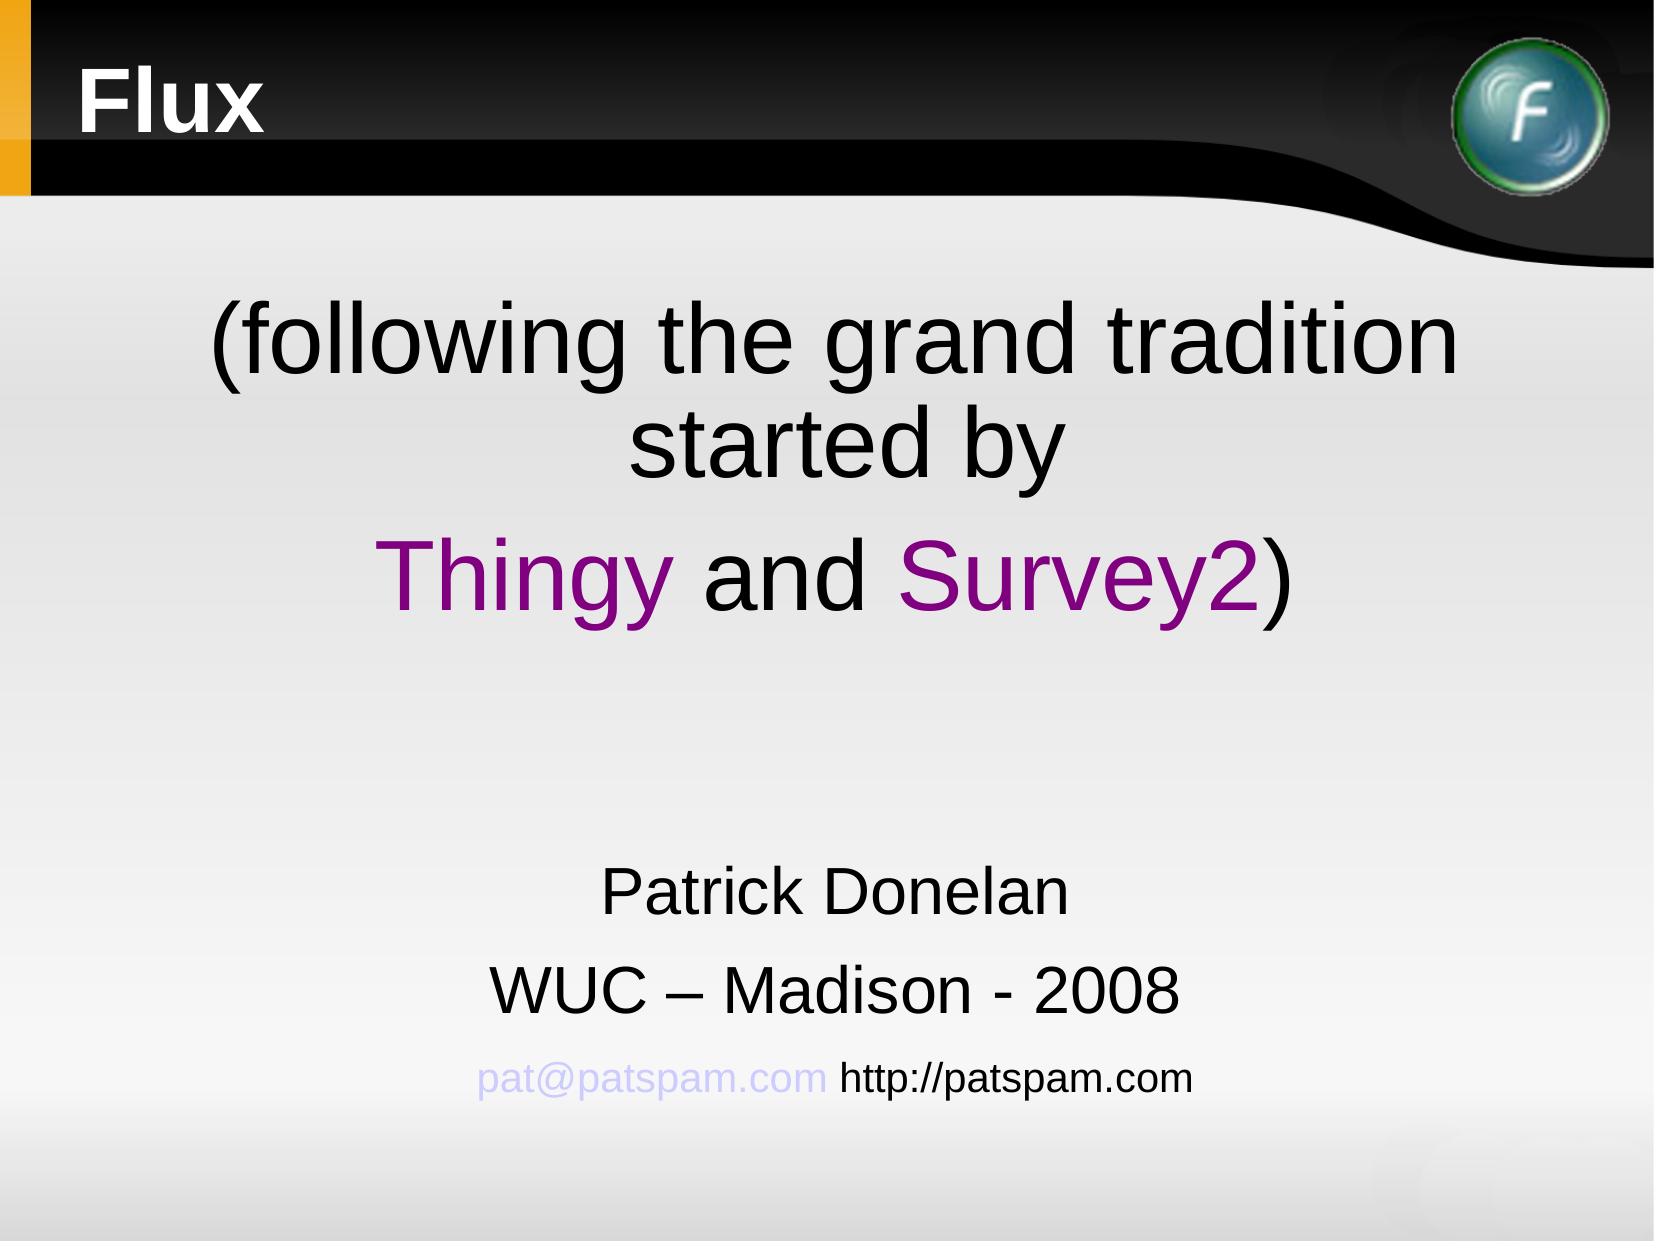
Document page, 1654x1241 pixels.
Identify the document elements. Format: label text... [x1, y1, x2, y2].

picture [0, 0, 1654, 1241]
list (following the grand tradition started by Thingy and Survey2) Patrick Donelan WUC – Madison - 2008 pat@patspam.com http://patspam.com [82, 290, 1571, 1109]
title Flux [76, 0, 1565, 208]
